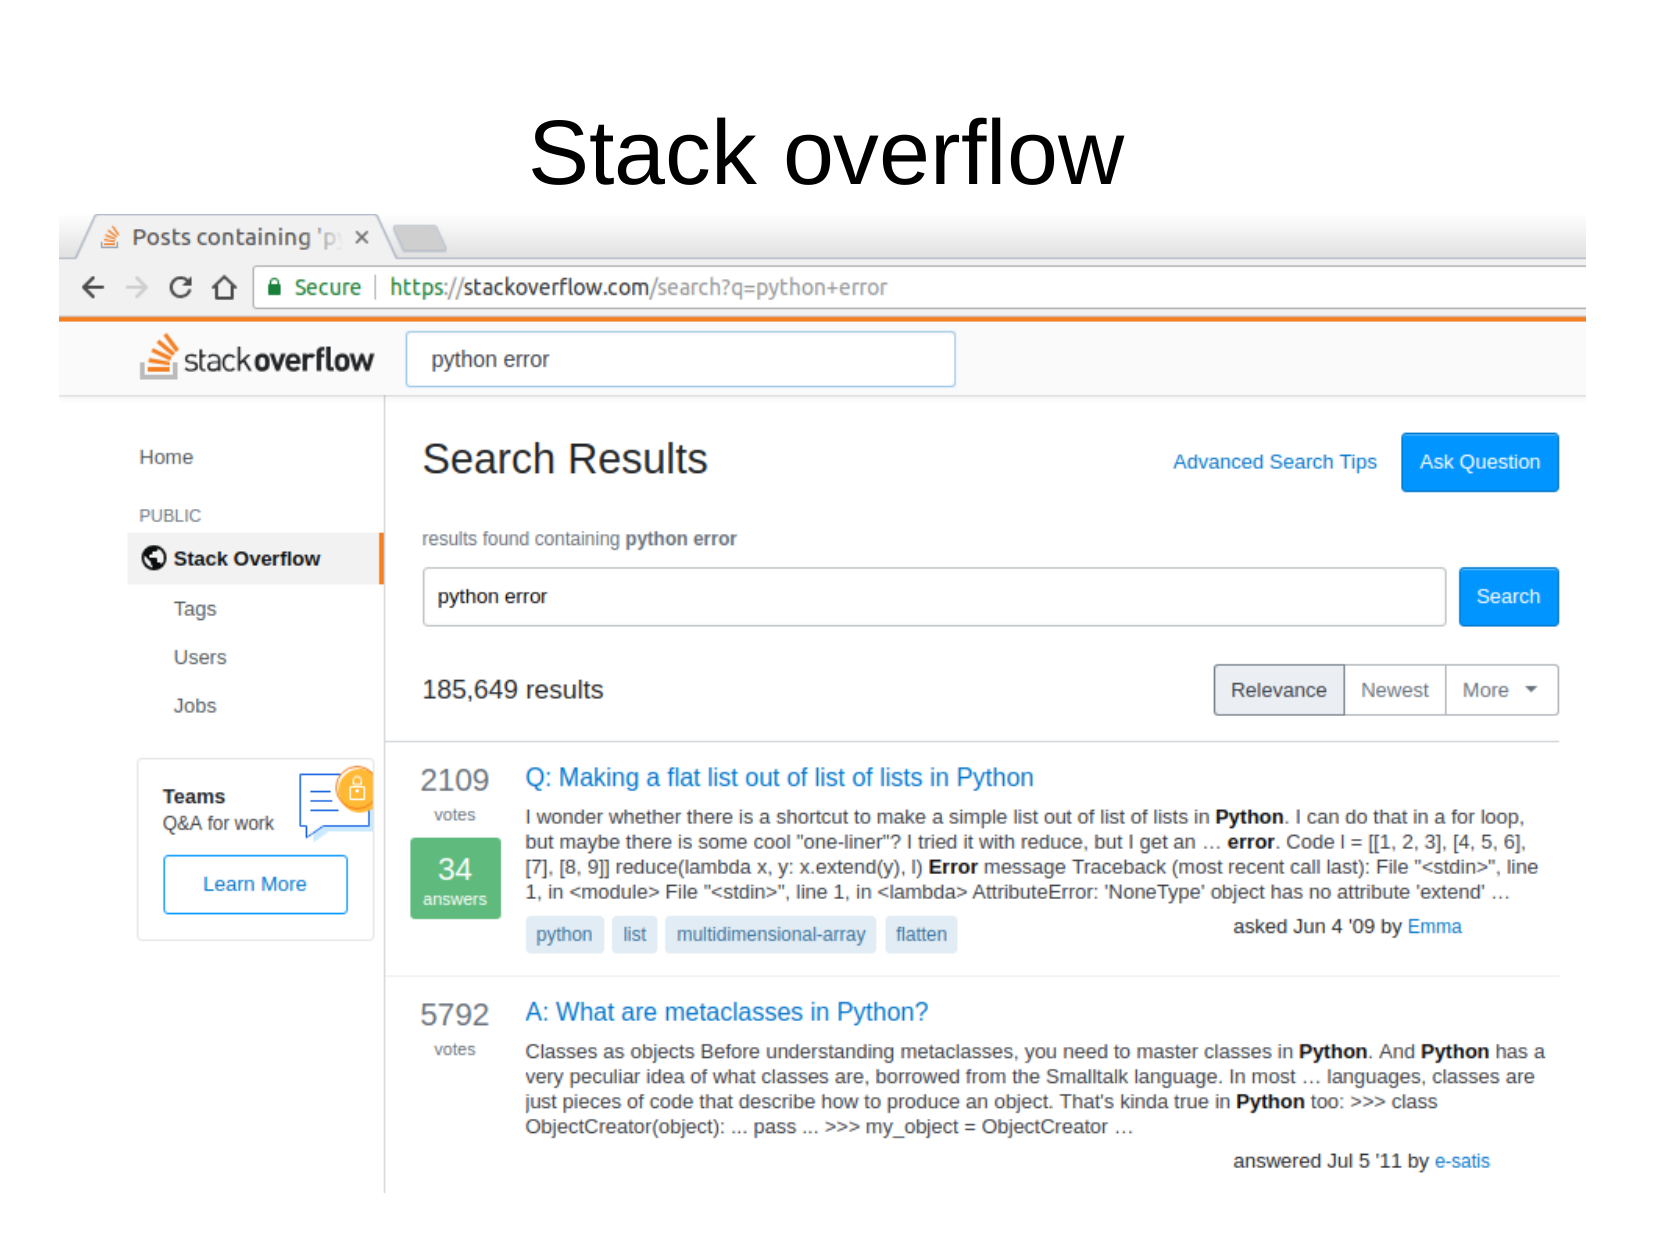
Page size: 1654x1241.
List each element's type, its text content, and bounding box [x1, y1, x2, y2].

title Stack overflow [82, 49, 1571, 214]
picture [59, 214, 1586, 1193]
